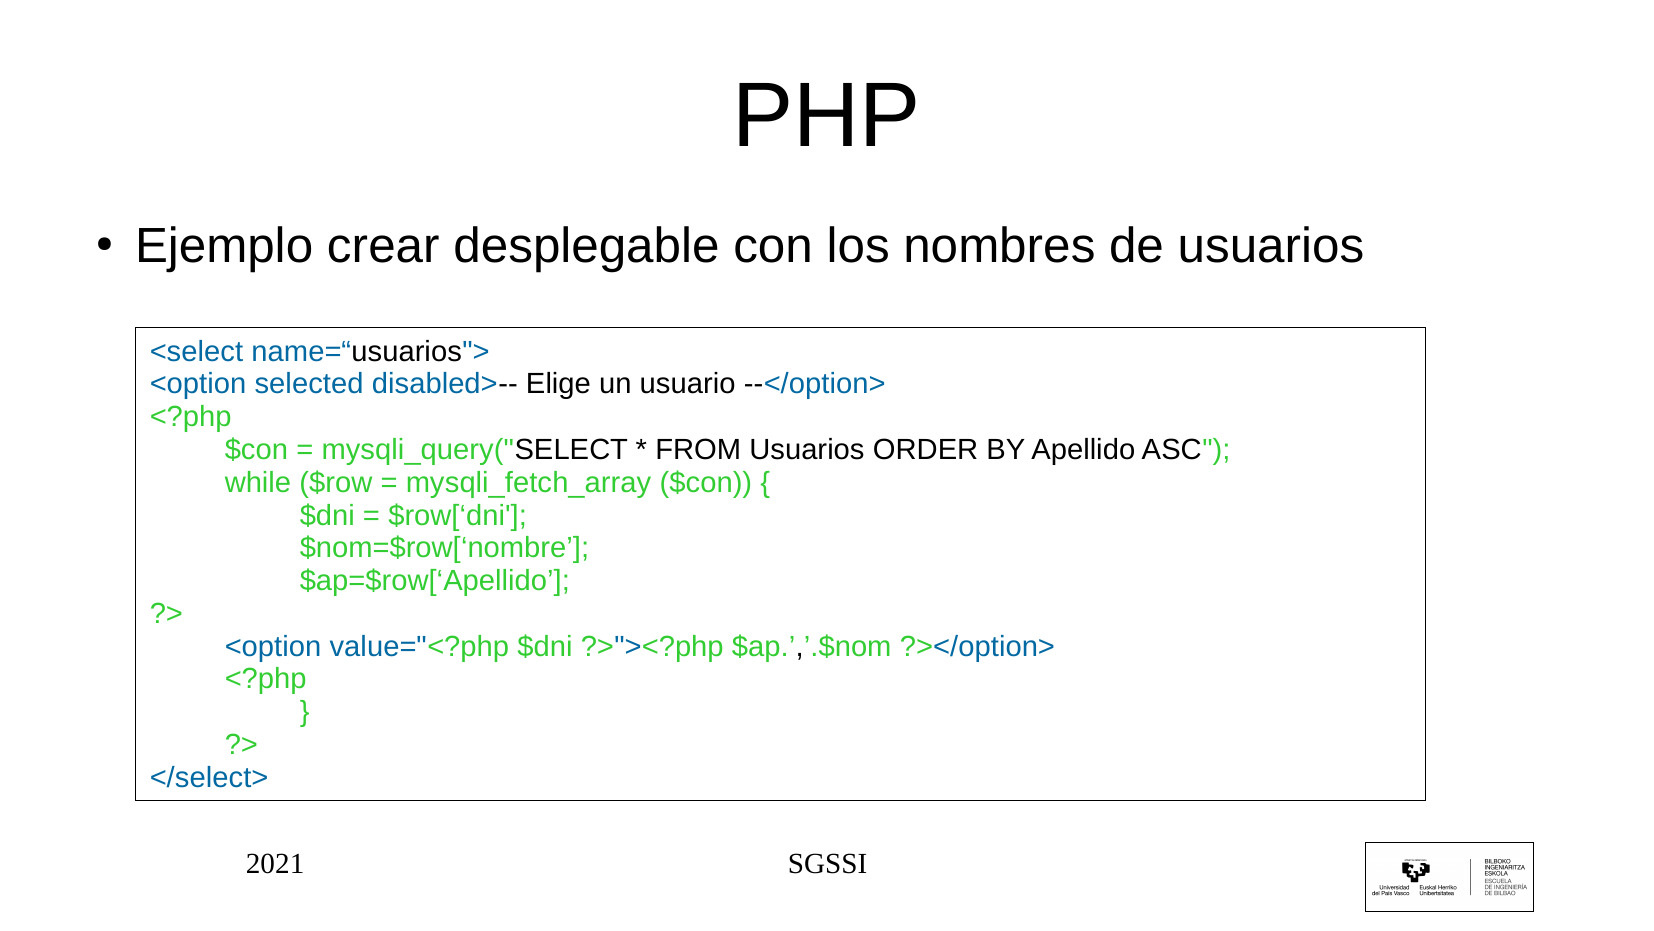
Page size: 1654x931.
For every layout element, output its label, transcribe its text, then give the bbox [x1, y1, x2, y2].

title PHP [82, 37, 1571, 193]
picture [1366, 843, 1533, 911]
text_box <select name=“usuarios"> <option selected disabled>-- Elige un usuario --</option> <?php $con = mysqli_query("SELECT * FROM Usuarios ORDER BY Apellido ASC"); while ($row = mysqli_fetch_array ($con)) { $dni = $row[‘dni']; $nom=$row[‘nombre’]; $ap=$row[‘Apellido’]; ?> <option value="<?php $dni ?>"><?php $ap.’,’.$nom ?></option> <?php } ?> </select> [135, 327, 1426, 801]
list Ejemplo crear desplegable con los nombres de usuarios [82, 217, 1456, 301]
